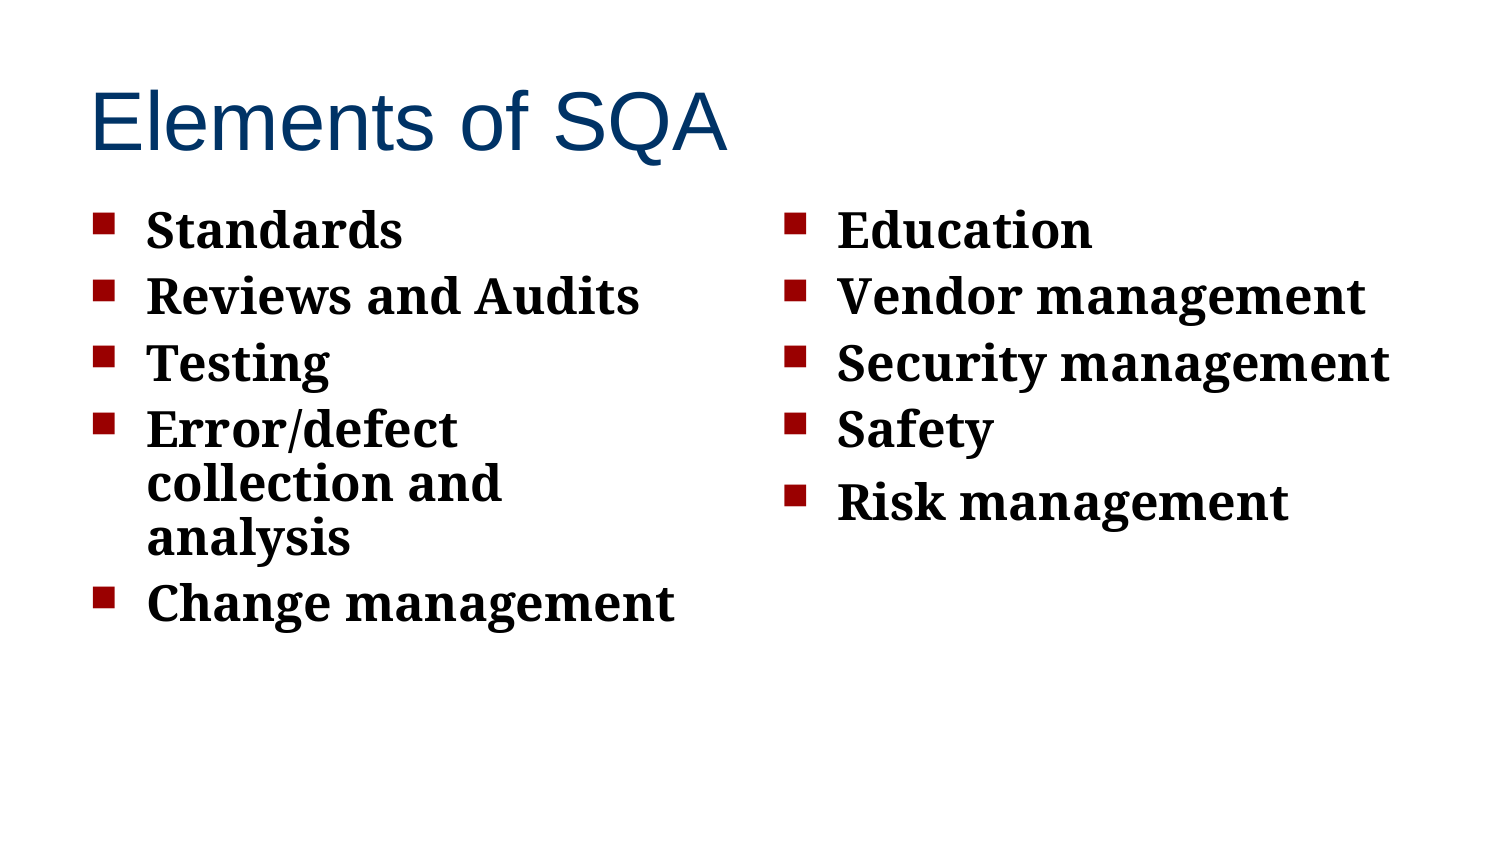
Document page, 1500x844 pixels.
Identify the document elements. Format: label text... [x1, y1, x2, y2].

title Elements of SQA [75, 33, 1425, 175]
list Education Vendor management Security management Safety Risk management [766, 197, 1426, 687]
list Standards Reviews and Audits Testing Error/defect collection and analysis Change management [75, 197, 734, 687]
